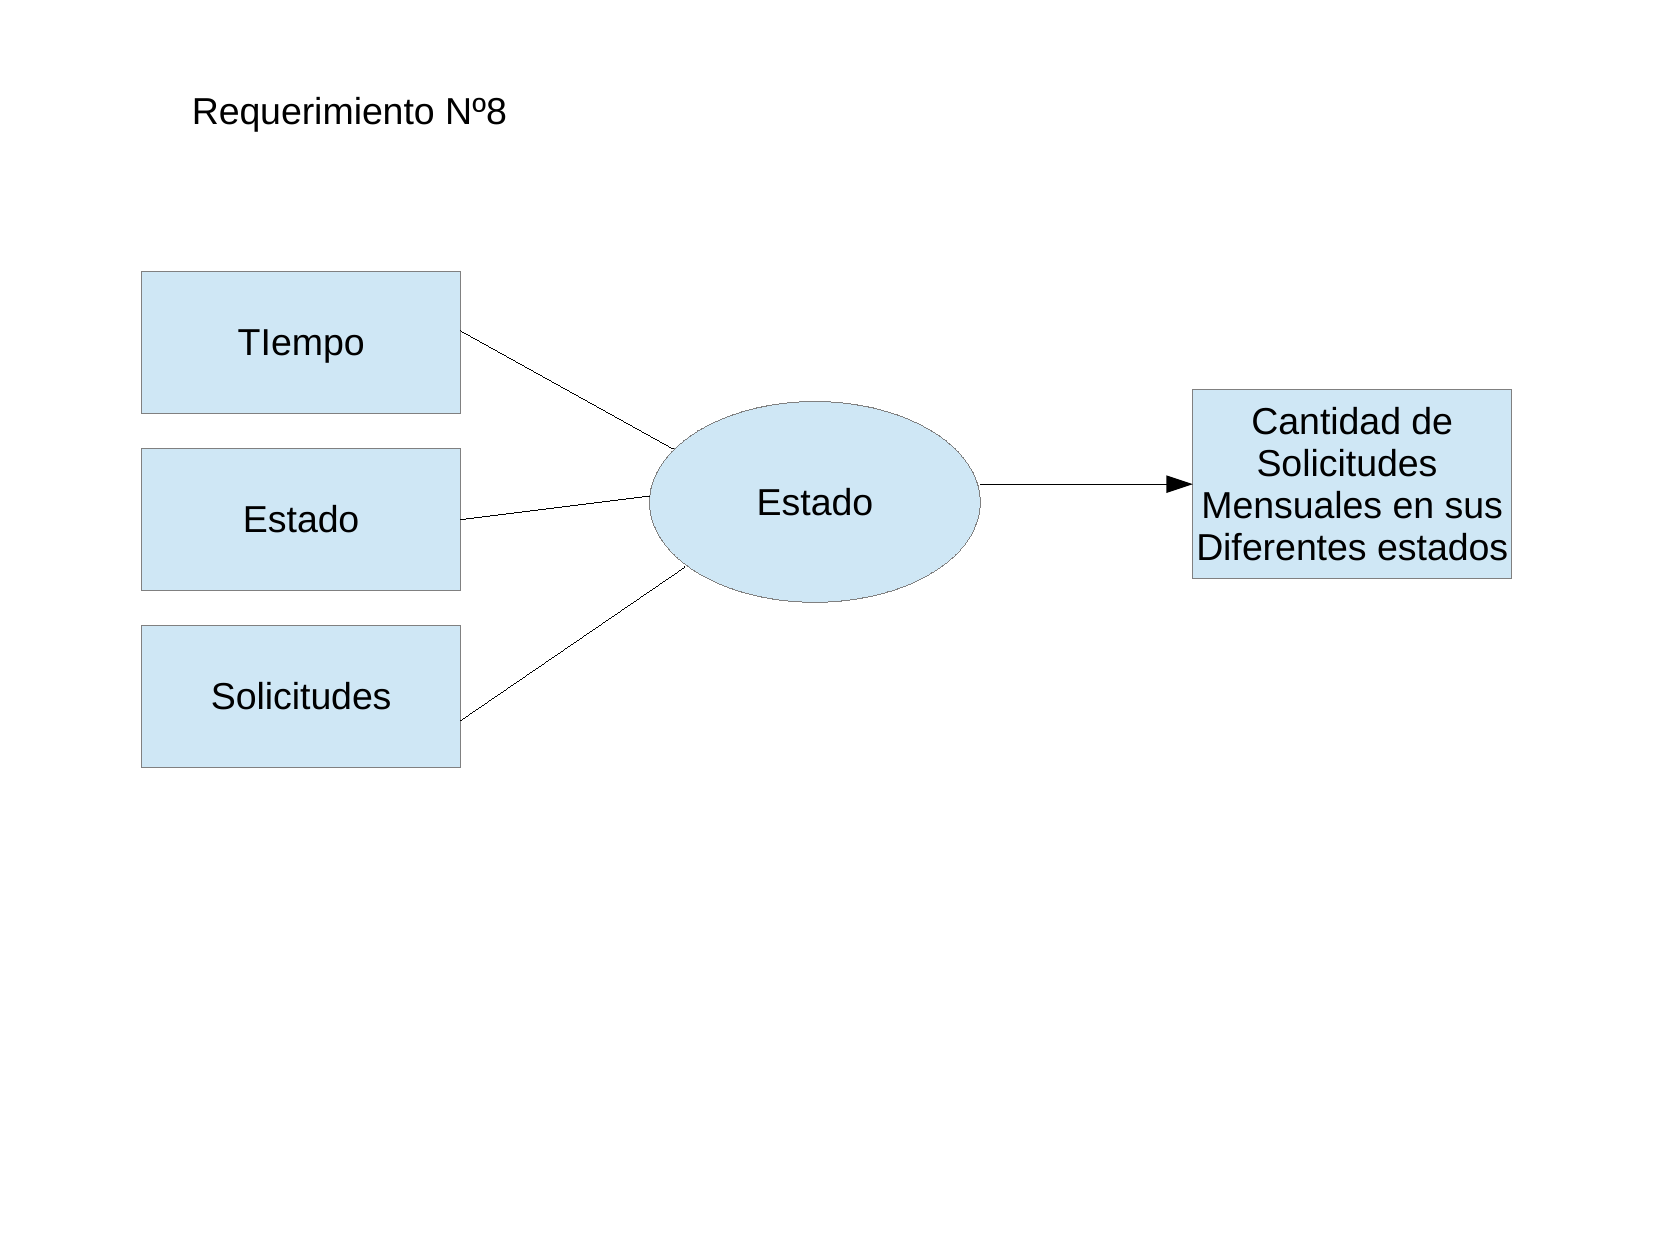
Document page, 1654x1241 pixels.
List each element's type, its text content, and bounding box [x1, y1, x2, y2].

text_box Cantidad de Solicitudes Mensuales en sus Diferentes estados [1192, 389, 1512, 579]
text_box Requerimiento Nº8 [177, 82, 523, 140]
text_box Estado [649, 401, 981, 603]
text_box Solicitudes [141, 625, 461, 768]
text_box Estado [141, 448, 461, 591]
text_box TIempo [141, 271, 461, 414]
